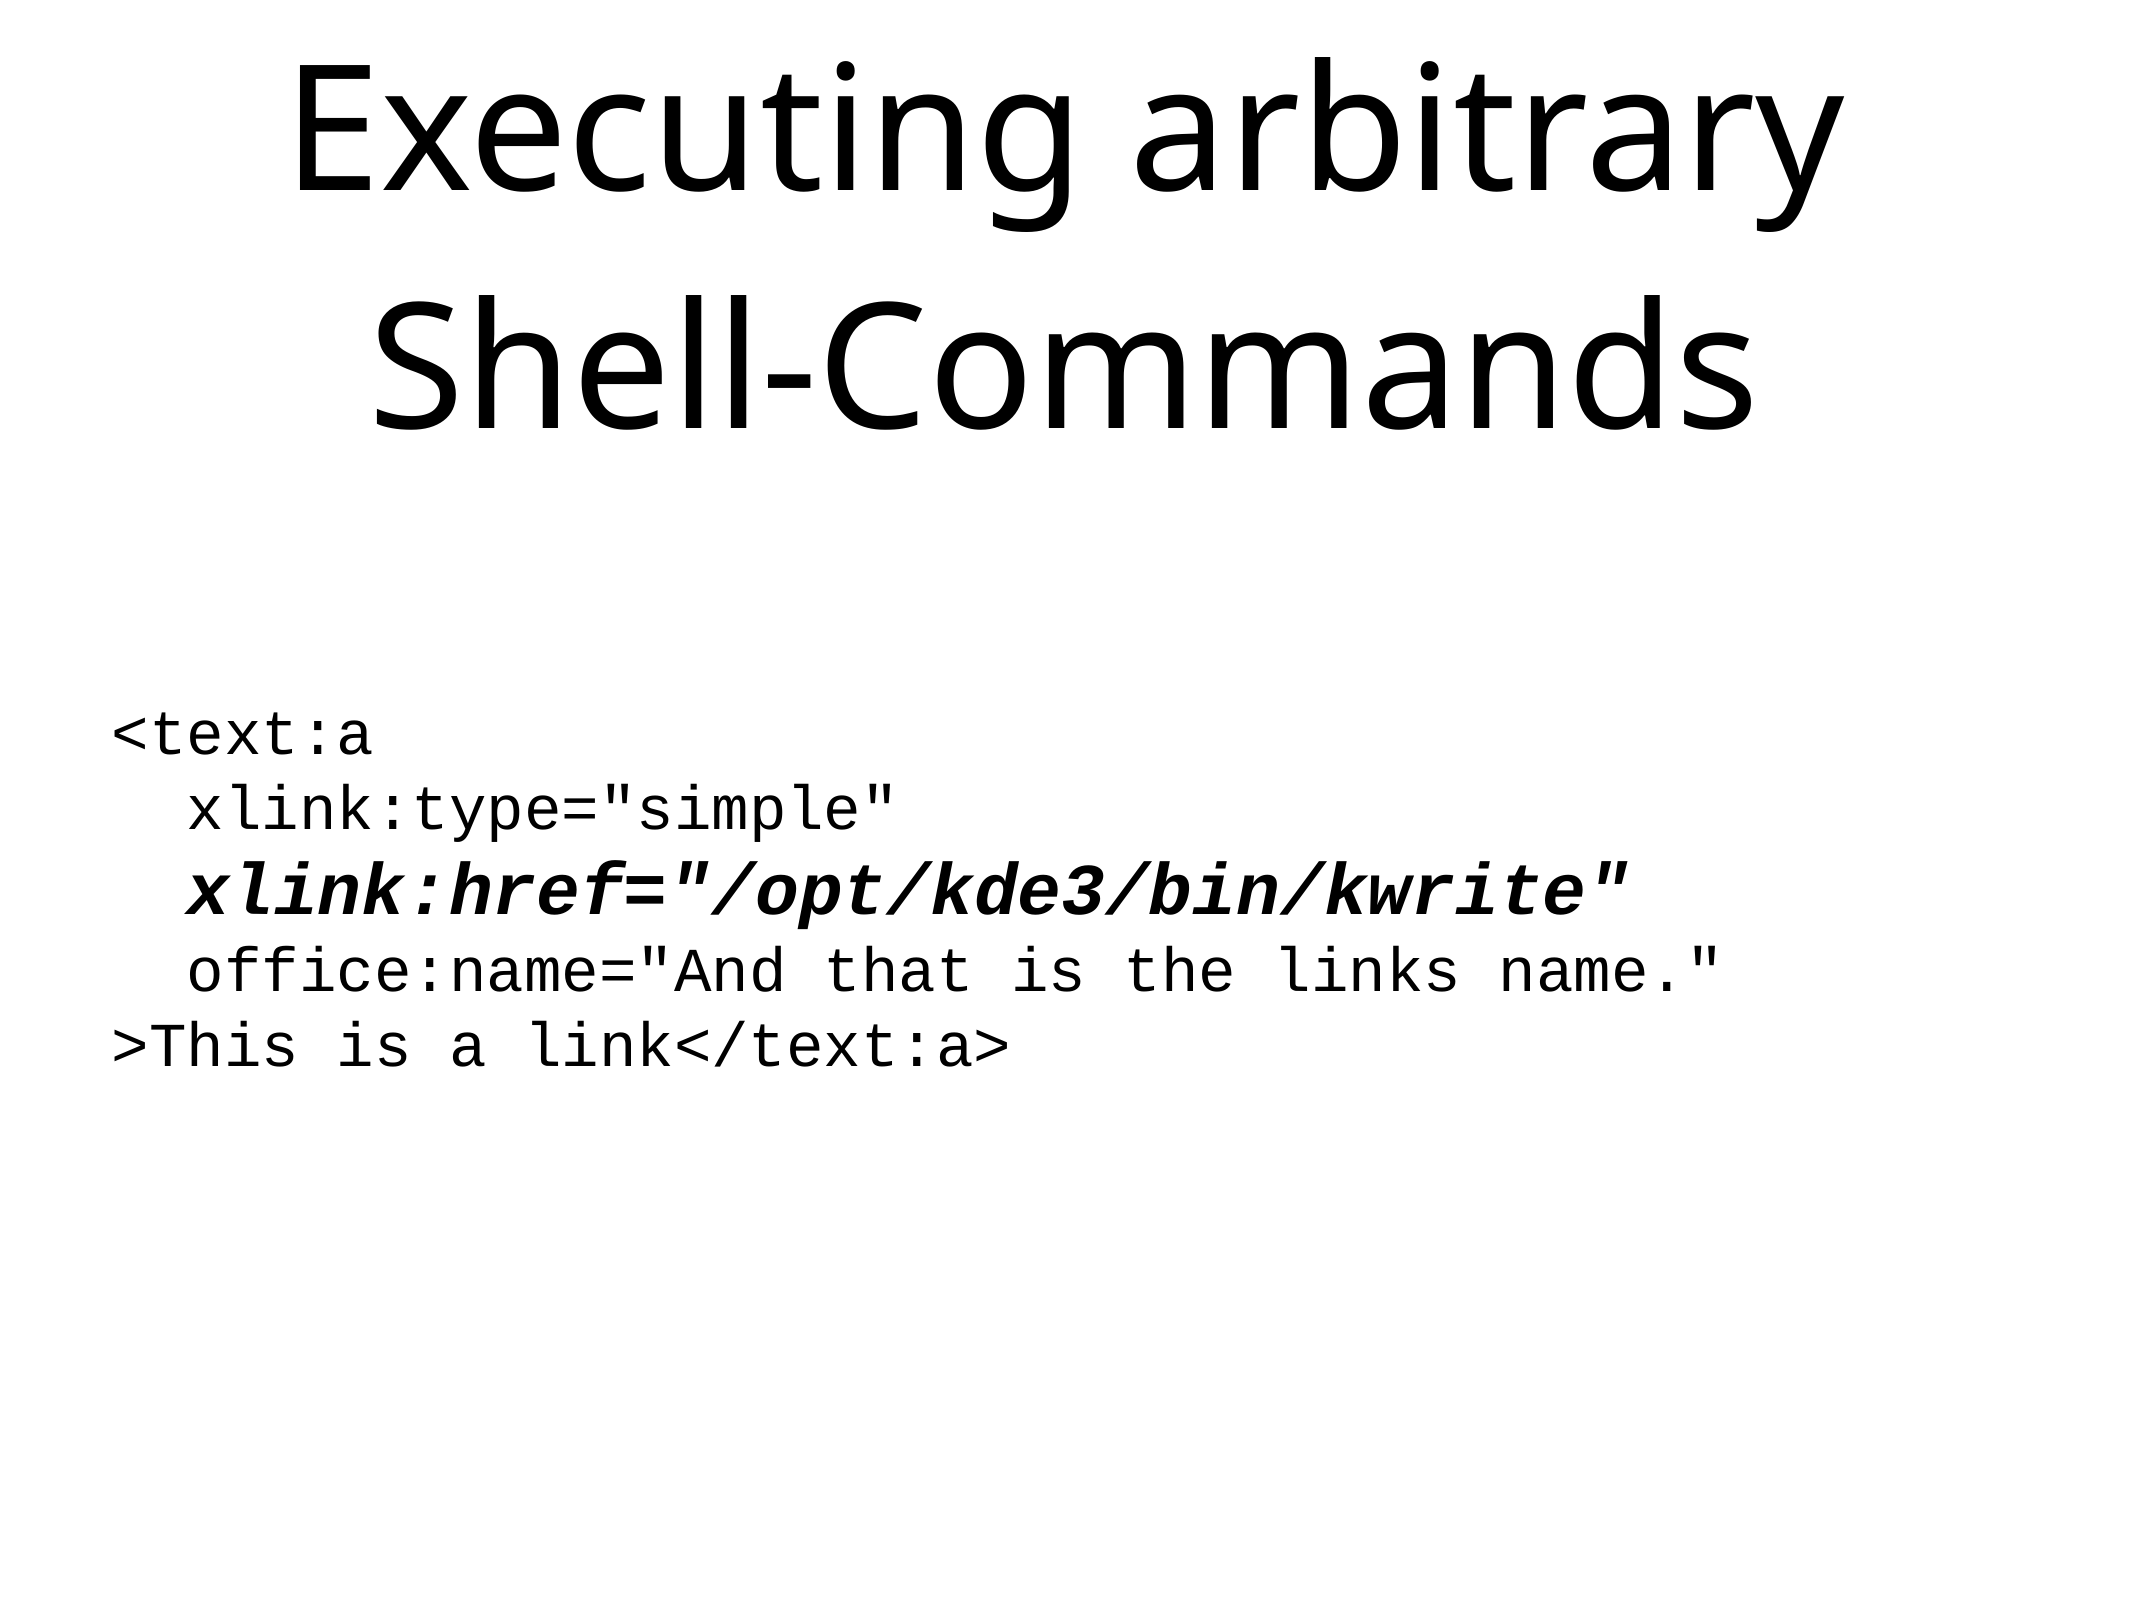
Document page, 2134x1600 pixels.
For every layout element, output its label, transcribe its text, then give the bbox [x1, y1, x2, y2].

title Executing arbitrary Shell-Commands [208, 10, 1925, 473]
text_box <text:a xlink:type="simple" xlink:href="/opt/kde3/bin/kwrite" office:name="And that is the links name." >This is a link</text:a> [111, 706, 2021, 1140]
